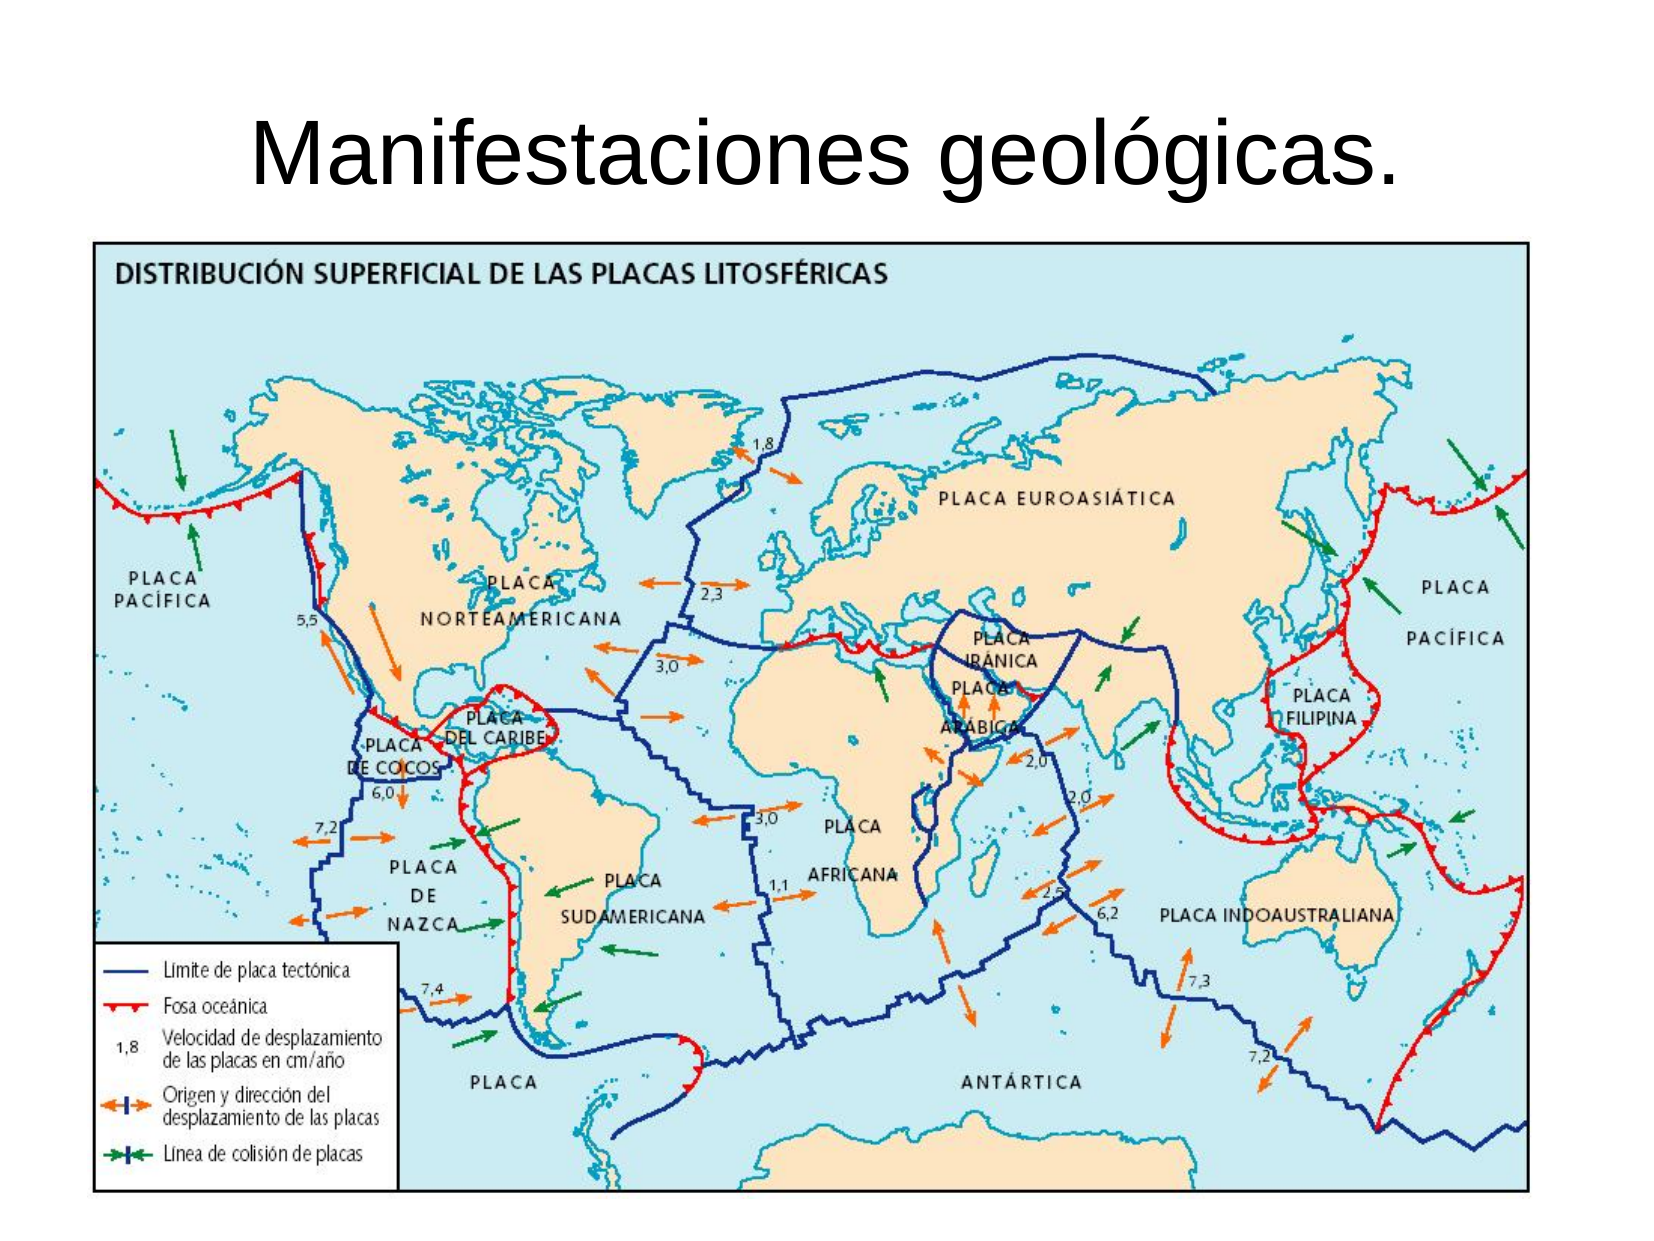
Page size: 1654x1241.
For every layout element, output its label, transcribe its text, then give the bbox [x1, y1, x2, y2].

title Manifestaciones geológicas. [82, 49, 1571, 257]
picture [87, 236, 1536, 1199]
